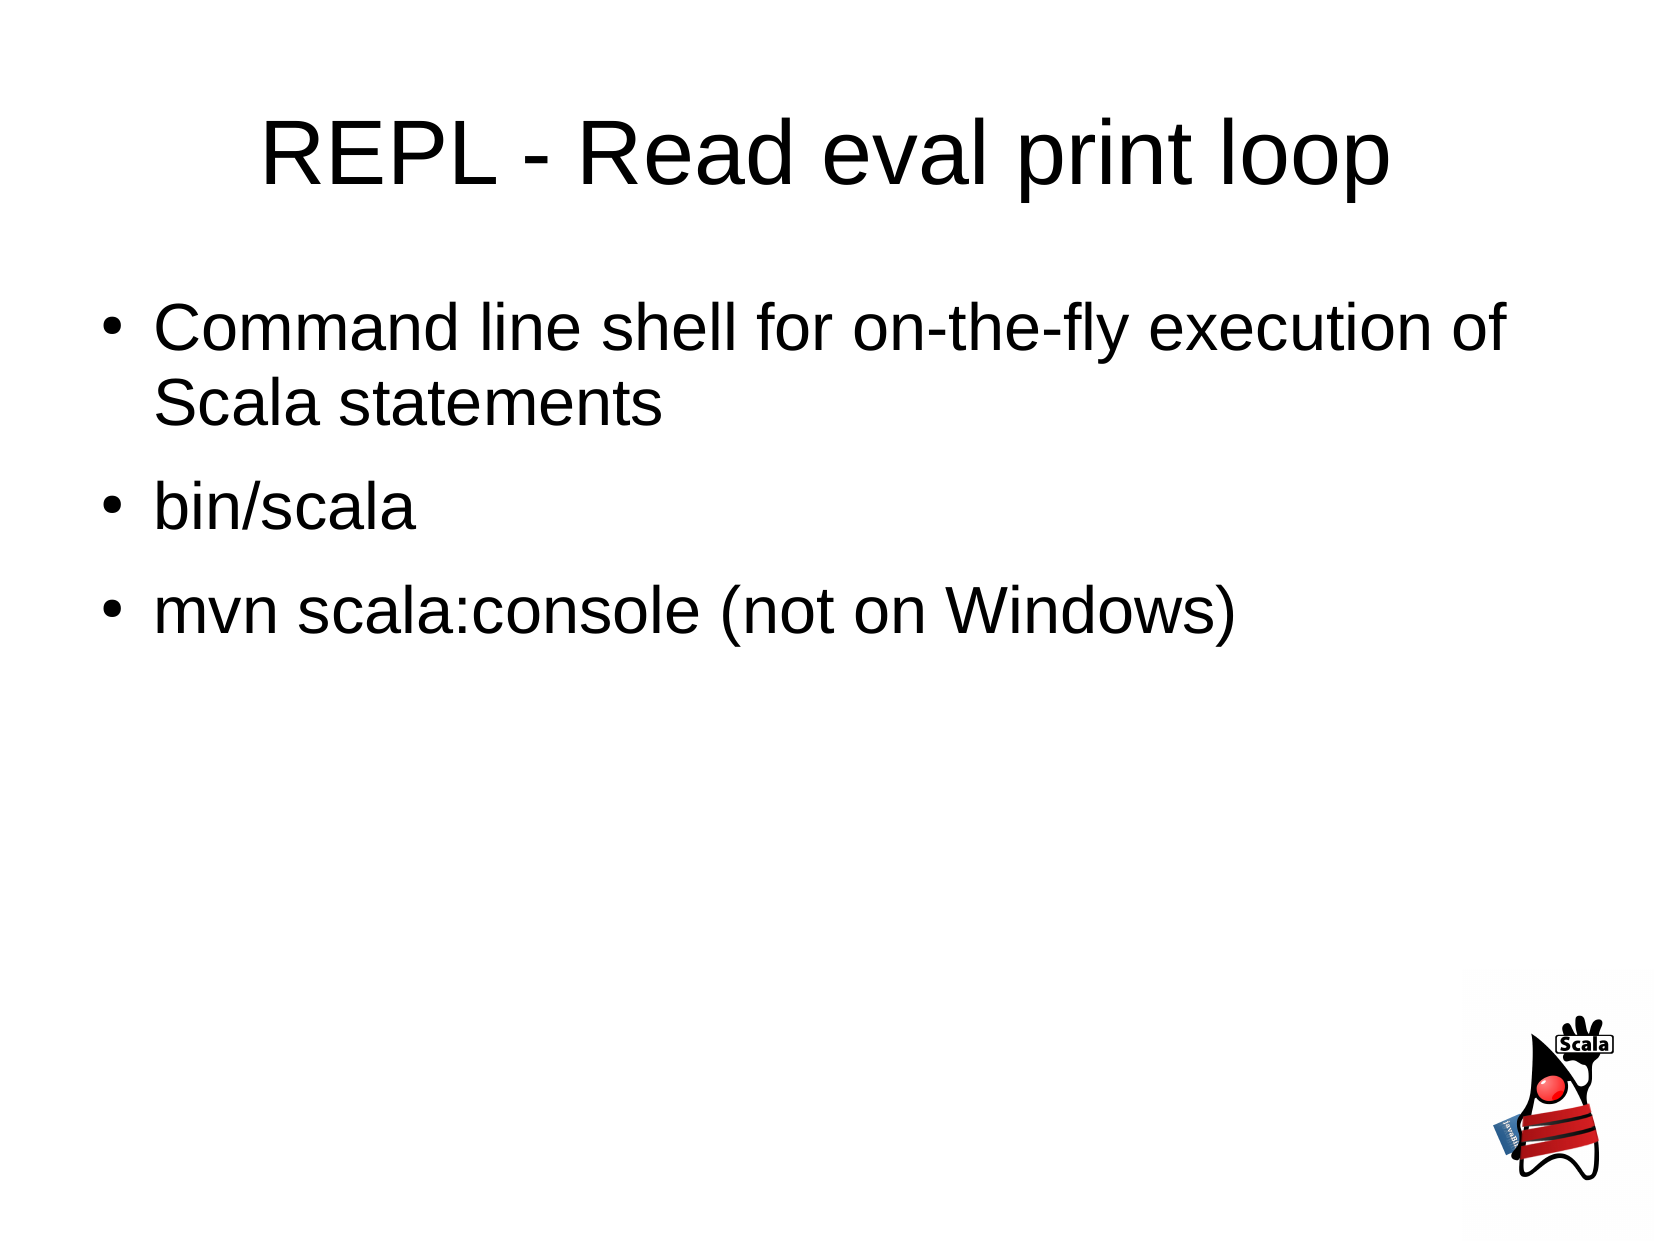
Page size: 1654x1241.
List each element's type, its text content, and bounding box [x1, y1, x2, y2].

title REPL - Read eval print loop [82, 49, 1571, 257]
picture [1462, 969, 1654, 1241]
list Command line shell for on-the-fly execution of Scala statements bin/scala mvn scala:console (not on Windows) [82, 290, 1571, 1109]
